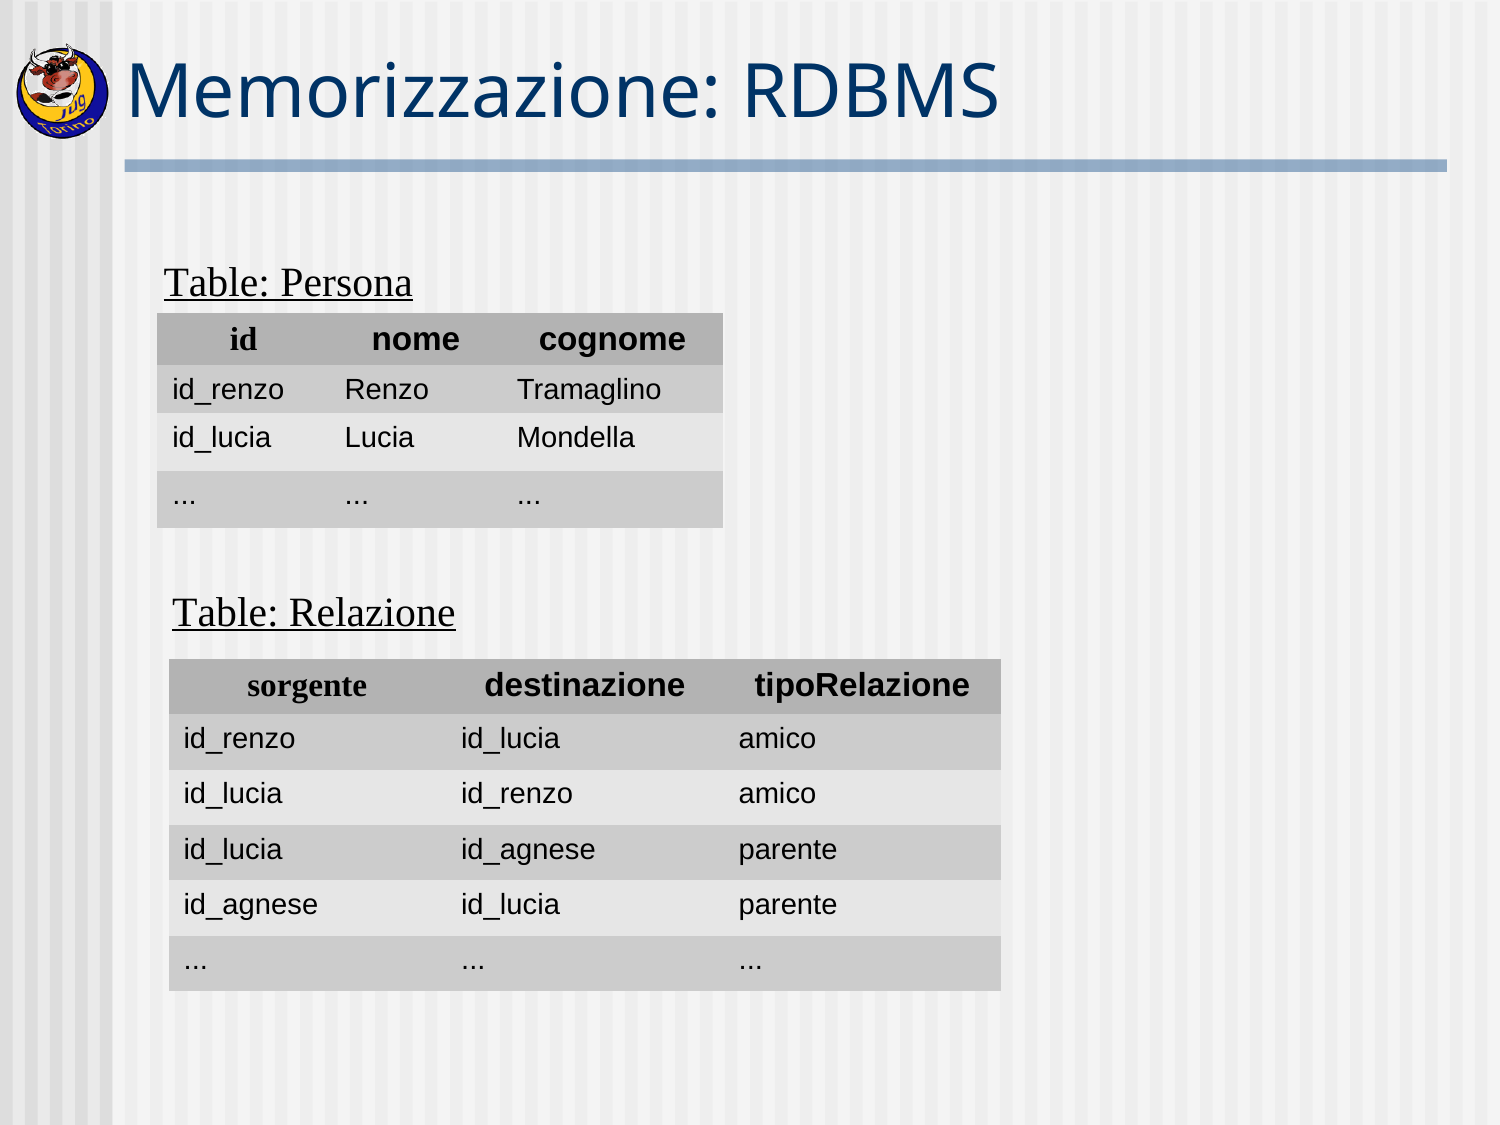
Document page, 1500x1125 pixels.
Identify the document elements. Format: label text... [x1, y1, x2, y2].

table_cell amico [724, 770, 1001, 825]
table_cell id_lucia [446, 880, 724, 936]
table_cell id_agnese [446, 825, 724, 880]
picture [5, 36, 119, 149]
text_box Table: Persona [148, 251, 428, 313]
table_header cognome [502, 313, 723, 365]
table_cell ... [169, 936, 446, 991]
table_header nome [330, 313, 502, 365]
table_cell Tramaglino [502, 365, 723, 413]
table_cell id_lucia [446, 714, 724, 770]
table_cell id_renzo [157, 365, 330, 413]
table_cell id_renzo [446, 770, 724, 825]
table_cell id_agnese [169, 880, 446, 936]
table_cell ... [330, 471, 502, 528]
table_cell ... [724, 936, 1001, 991]
text_box Table: Relazione [157, 581, 471, 643]
table_header sorgente [169, 659, 446, 714]
table_cell amico [724, 714, 1001, 770]
table_header id [157, 313, 330, 365]
table_cell Lucia [330, 413, 502, 471]
table_cell ... [157, 471, 330, 528]
table_header tipoRelazione [724, 659, 1001, 714]
table_cell parente [724, 880, 1001, 936]
table_cell id_lucia [169, 825, 446, 880]
table_cell ... [446, 936, 724, 991]
table_cell id_renzo [169, 714, 446, 770]
table_cell Renzo [330, 365, 502, 413]
table_cell id_lucia [169, 770, 446, 825]
table_cell ... [502, 471, 723, 528]
table_cell Mondella [502, 413, 723, 471]
table_cell id_lucia [157, 413, 330, 471]
title Memorizzazione: RDBMS [124, 50, 1482, 138]
table_header destinazione [446, 659, 724, 714]
table_cell parente [724, 825, 1001, 880]
